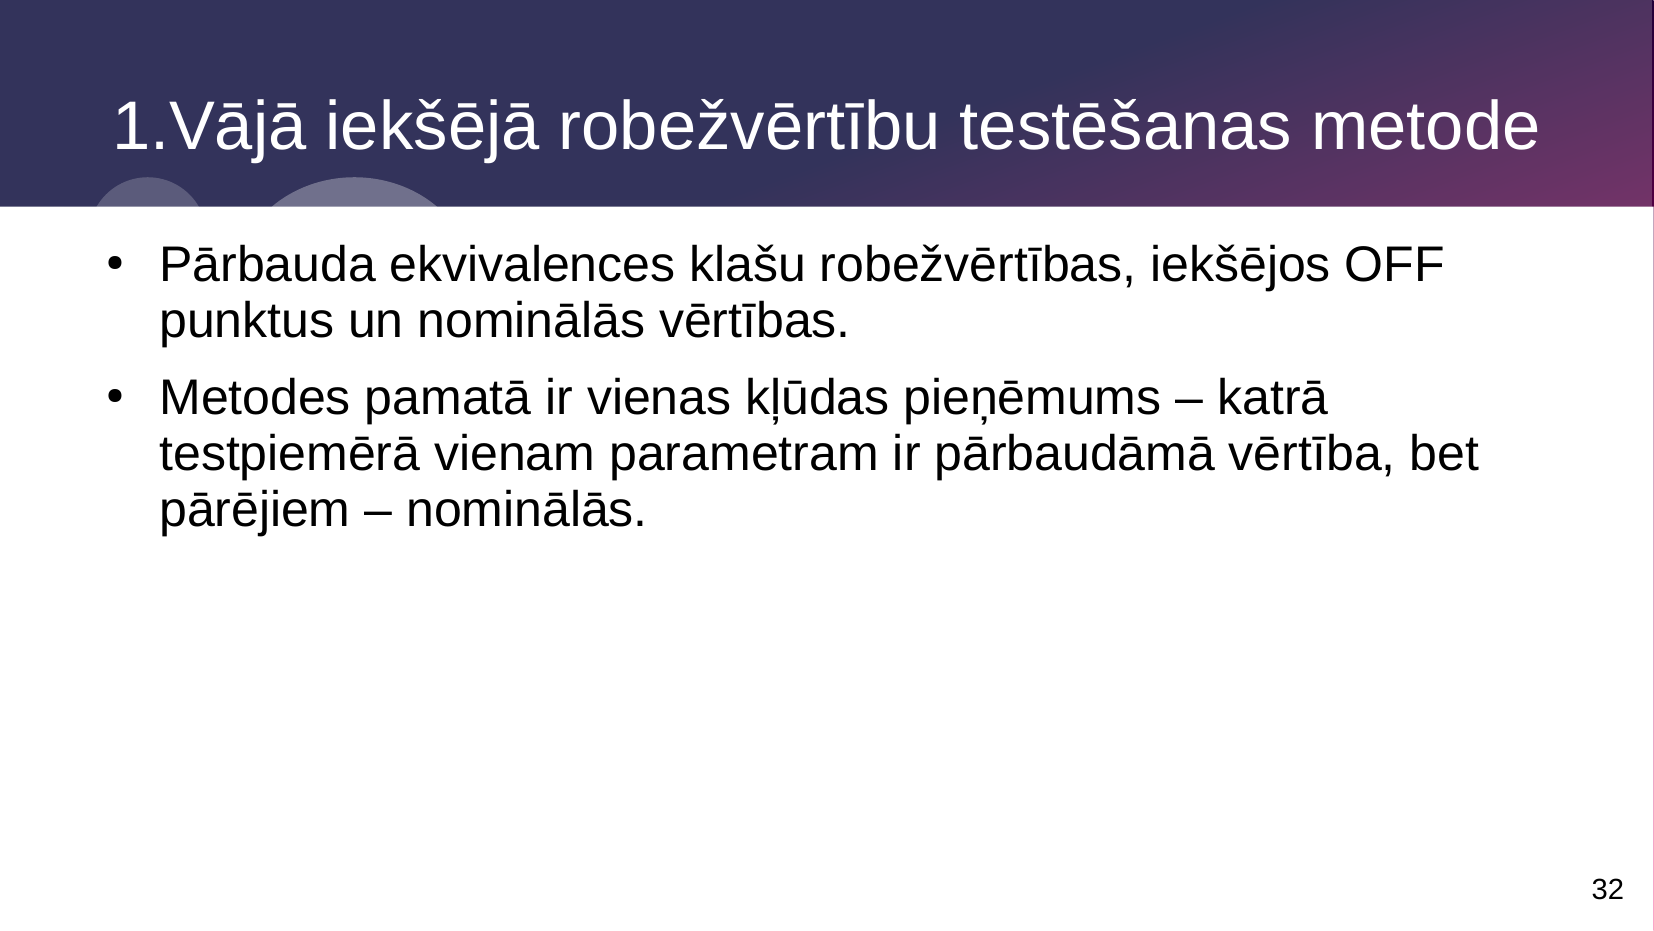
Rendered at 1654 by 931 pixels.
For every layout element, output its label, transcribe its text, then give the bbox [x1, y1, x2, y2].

title 1.Vājā iekšējā robežvērtību testēšanas metode [88, 44, 1565, 207]
list Pārbauda ekvivalences klašu robežvērtības, iekšējos OFF punktus un nominālās vērtības. Metodes pamatā ir vienas kļūdas pieņēmums – katrā testpiemērā vienam parametram ir pārbaudāmā vērtība, bet pārējiem – nominālās. [88, 236, 1565, 827]
